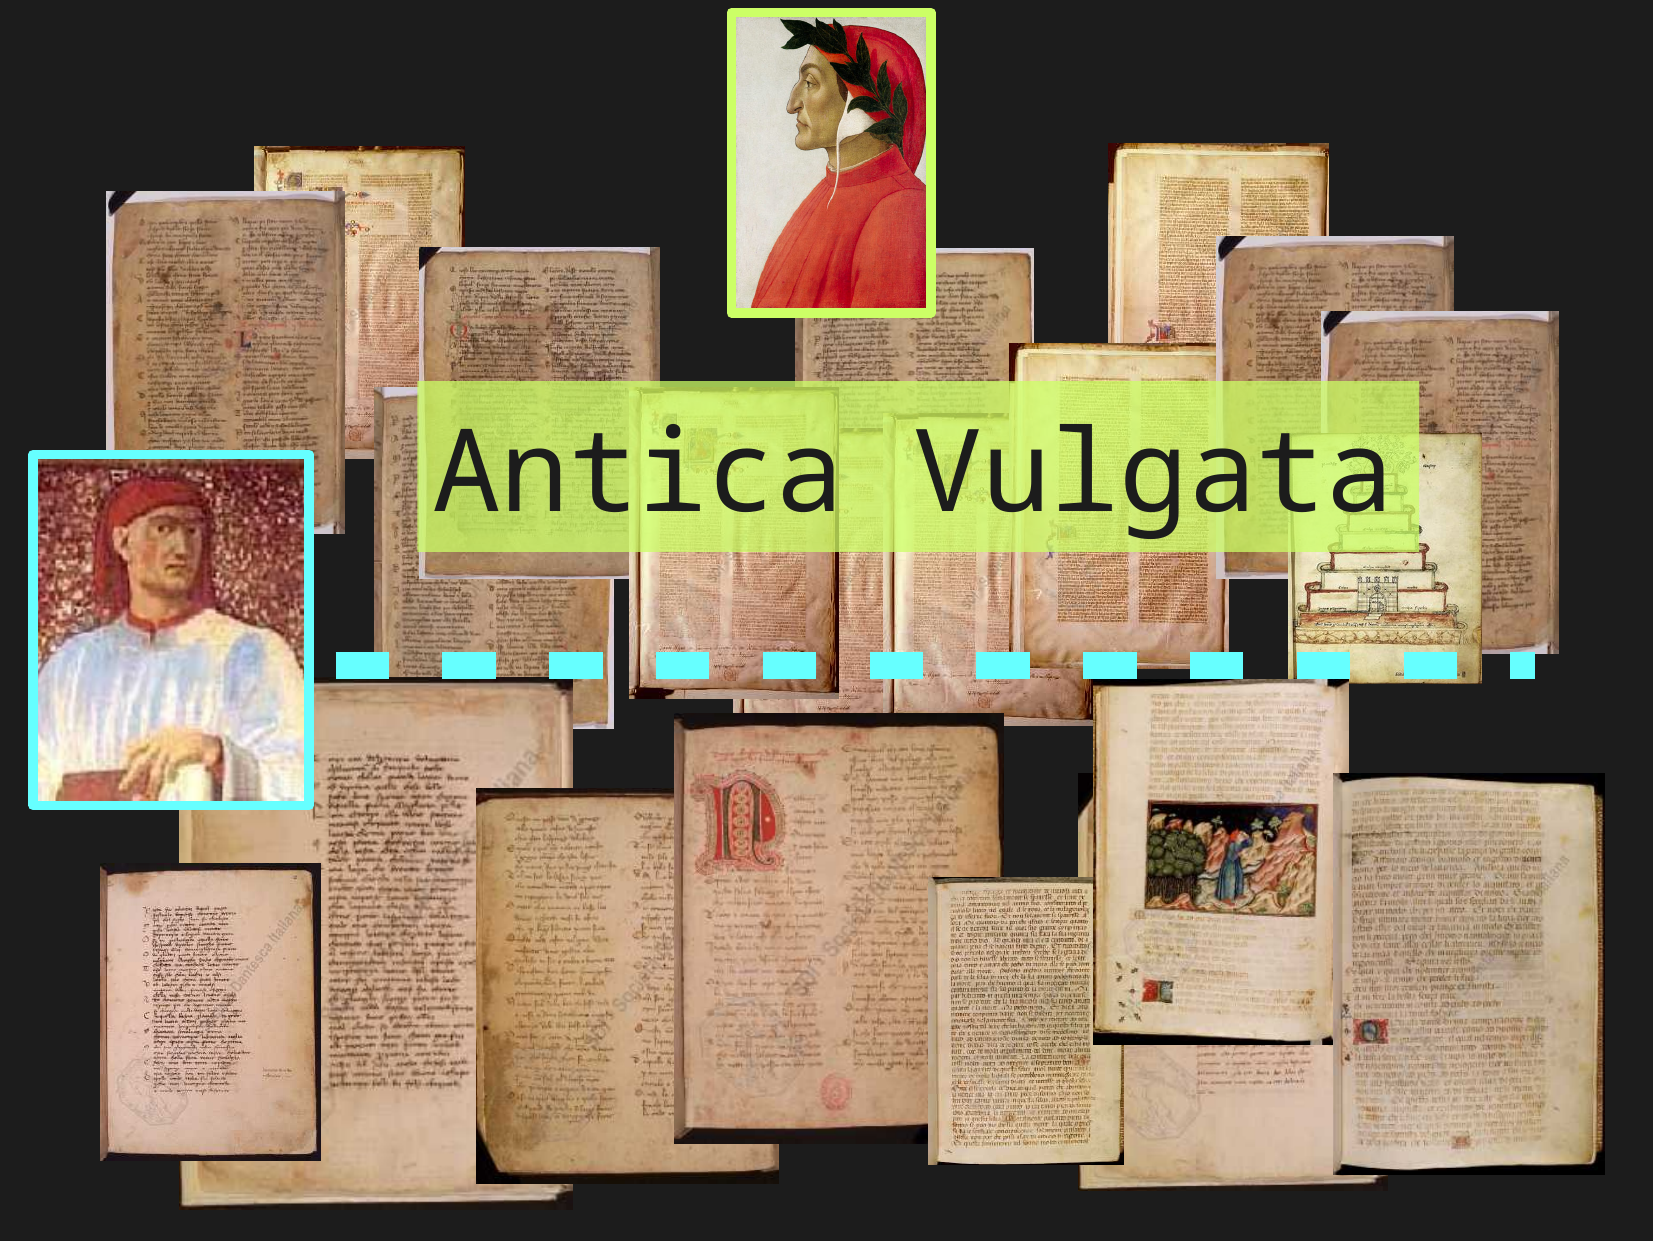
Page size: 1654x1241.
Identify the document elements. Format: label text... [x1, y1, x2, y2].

text_box Antica Vulgata [417, 381, 1420, 531]
picture [736, 17, 927, 309]
picture [37, 458, 305, 801]
picture [100, 143, 1605, 1210]
